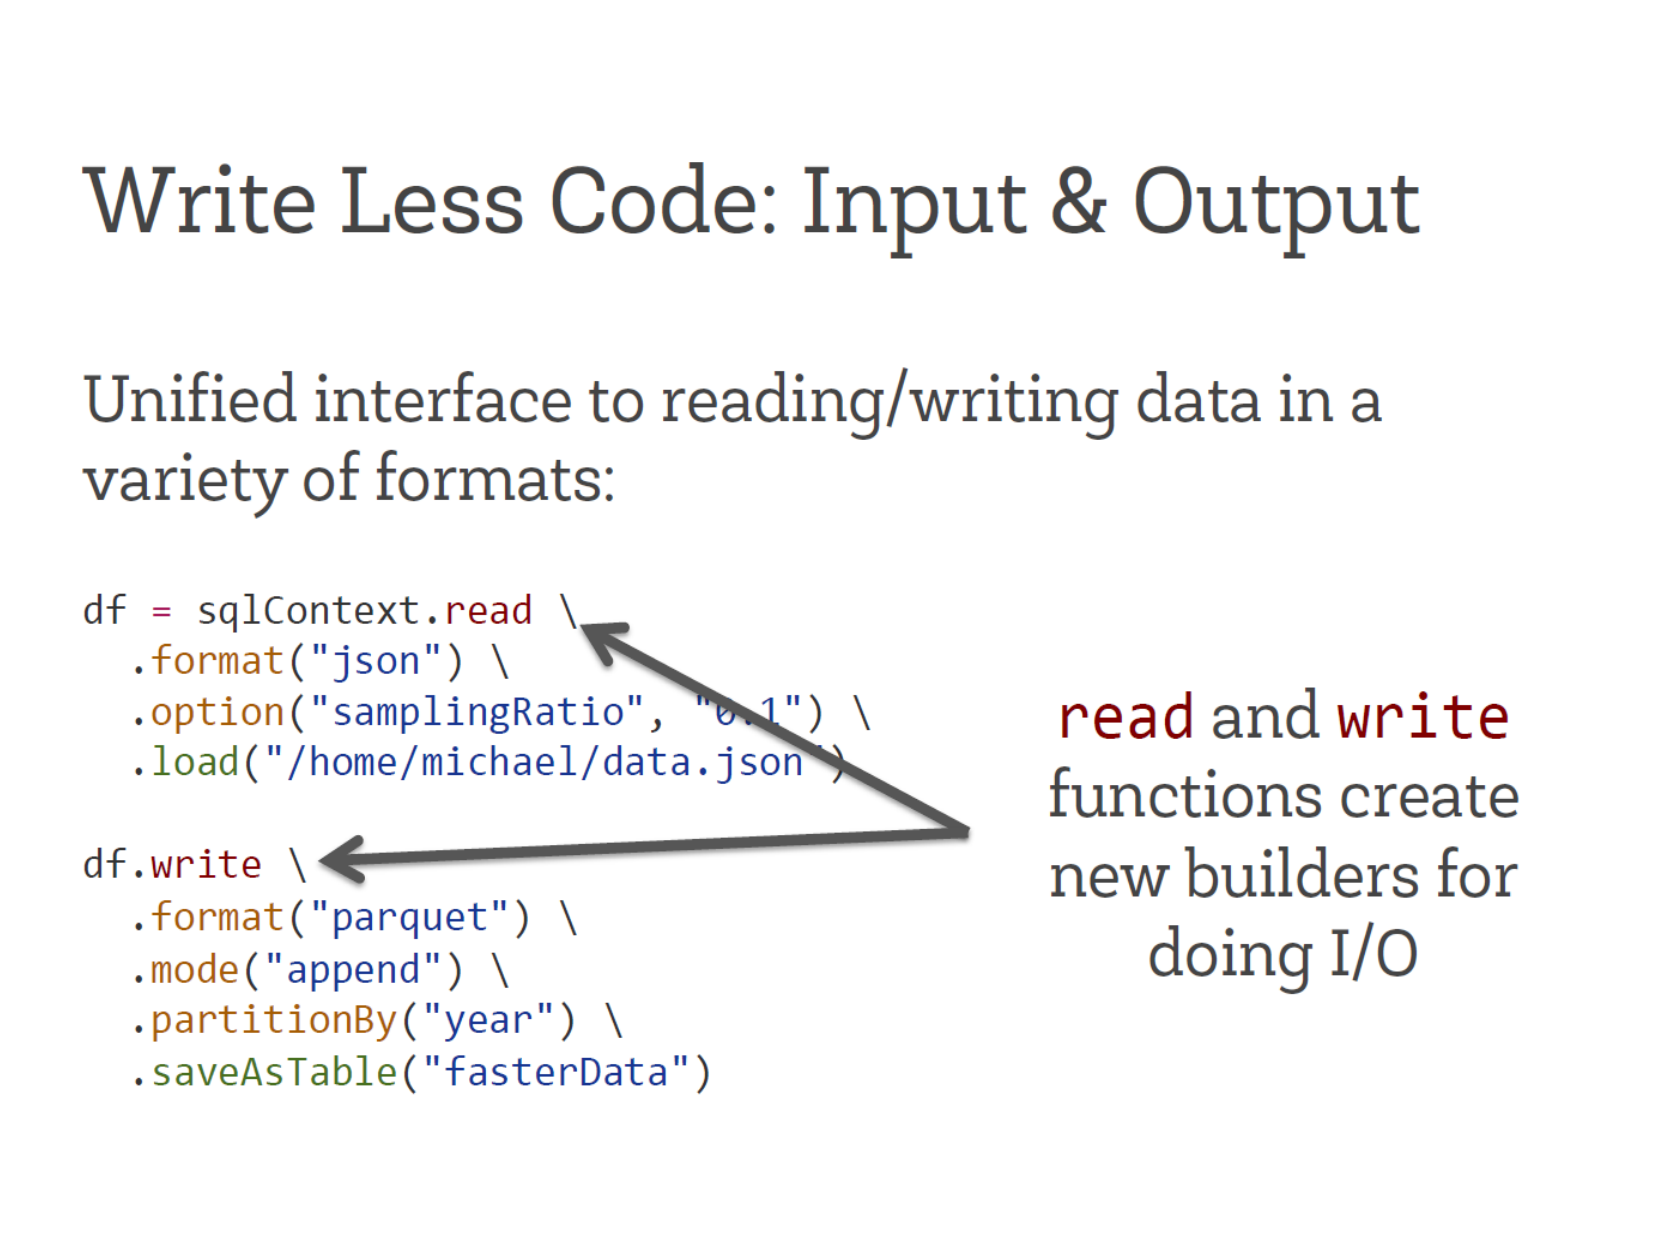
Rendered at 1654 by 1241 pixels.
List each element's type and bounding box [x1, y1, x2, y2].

picture [38, 136, 1582, 1103]
